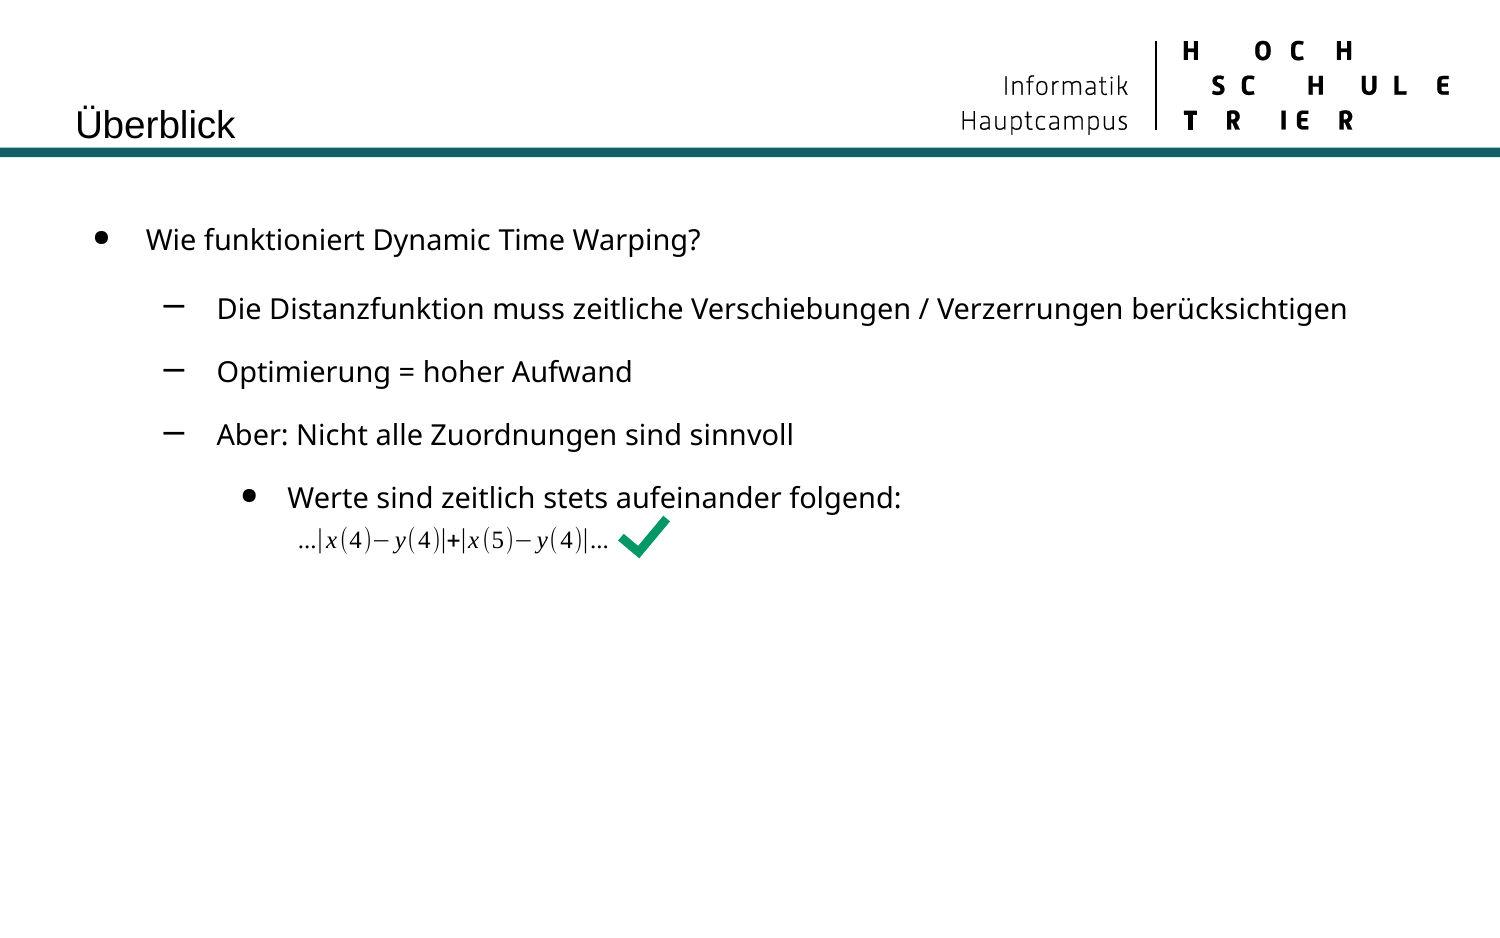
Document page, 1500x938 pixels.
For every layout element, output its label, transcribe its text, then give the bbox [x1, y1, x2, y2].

list Wie funktioniert Dynamic Time Warping? Die Distanzfunktion muss zeitliche Verschiebungen / Verzerrungen berücksichtigen Optimierung = hoher Aufwand Aber: Nicht alle Zuordnungen sind sinnvoll Werte sind zeitlich stets aufeinander folgend: [75, 219, 1425, 863]
title Überblick [75, 37, 1425, 194]
picture [614, 507, 674, 567]
chart [291, 526, 614, 556]
